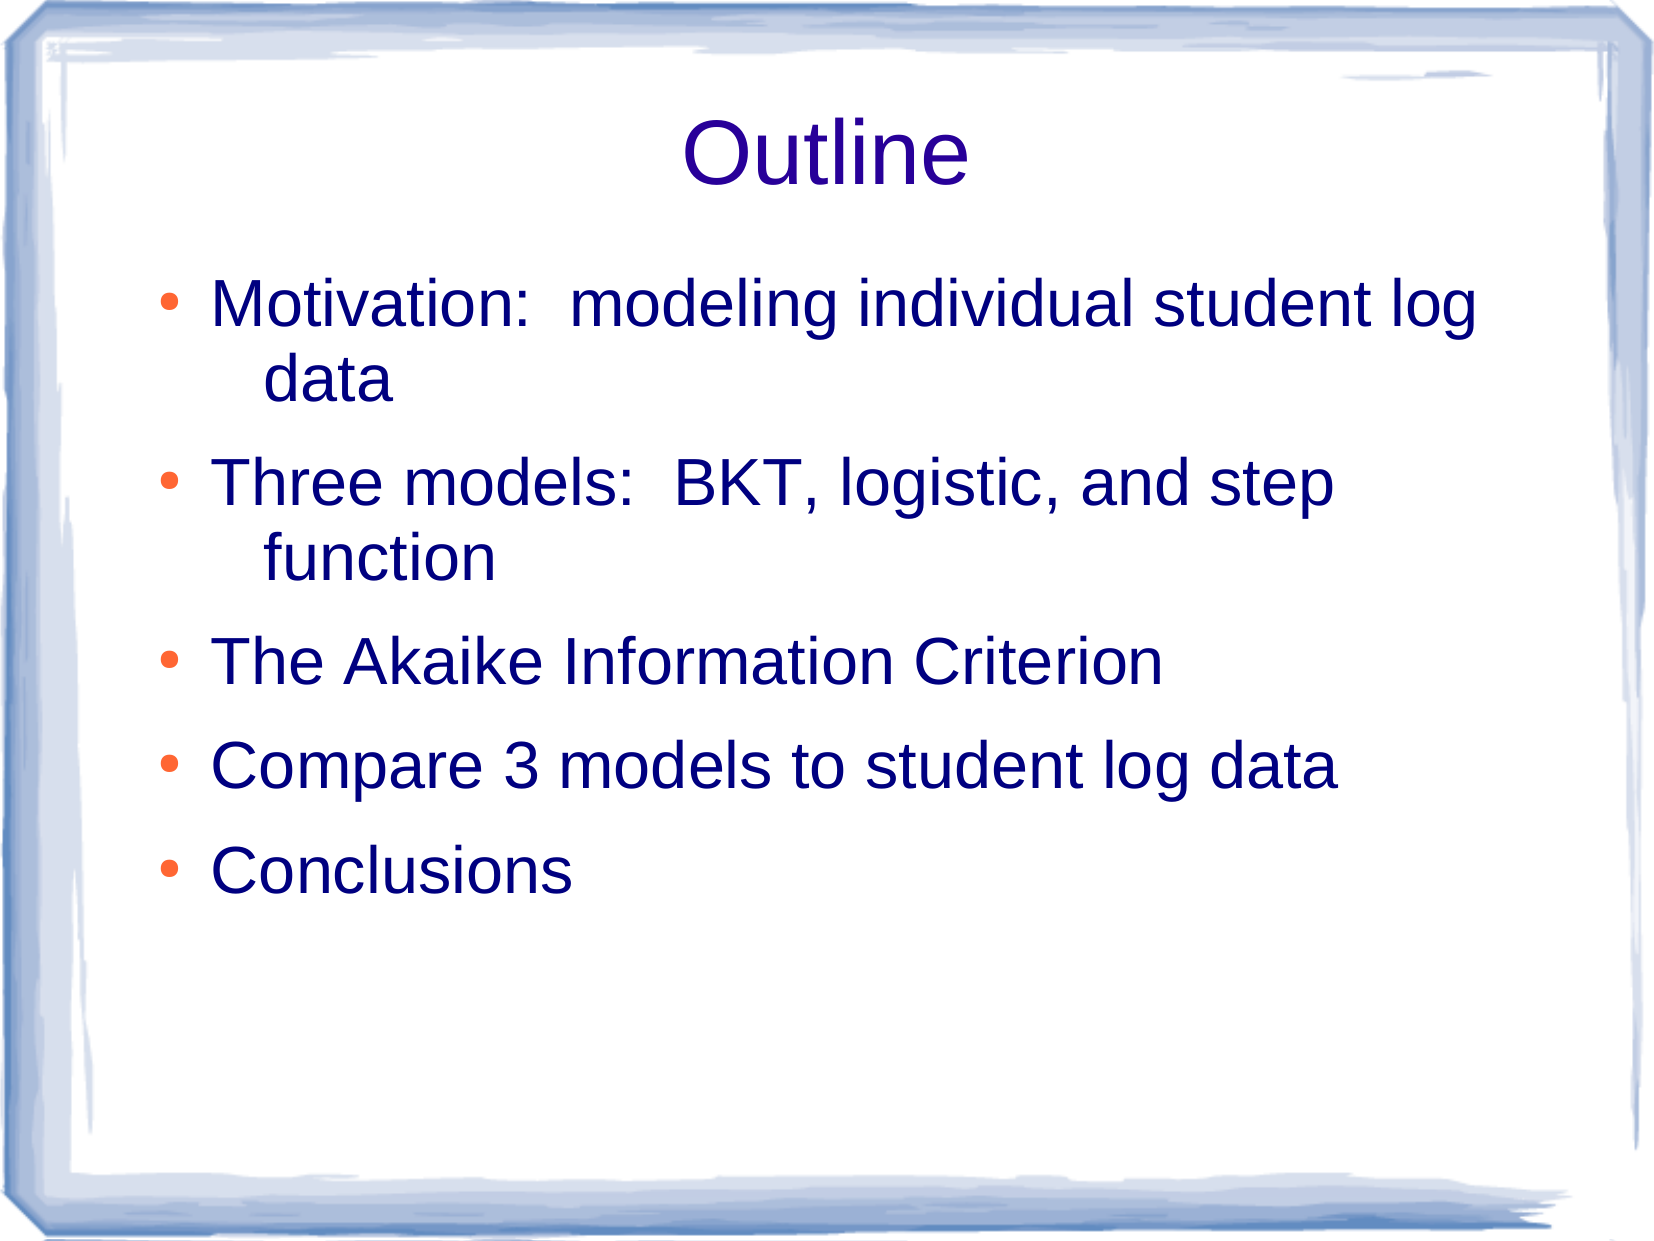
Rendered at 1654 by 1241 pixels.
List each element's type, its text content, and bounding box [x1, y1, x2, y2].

title Outline [82, 49, 1571, 257]
picture [0, 0, 1654, 1241]
list Motivation: modeling individual student log data Three models: BKT, logistic, and step function The Akaike Information Criterion Compare 3 models to student log data Conclusions [122, 266, 1576, 1114]
